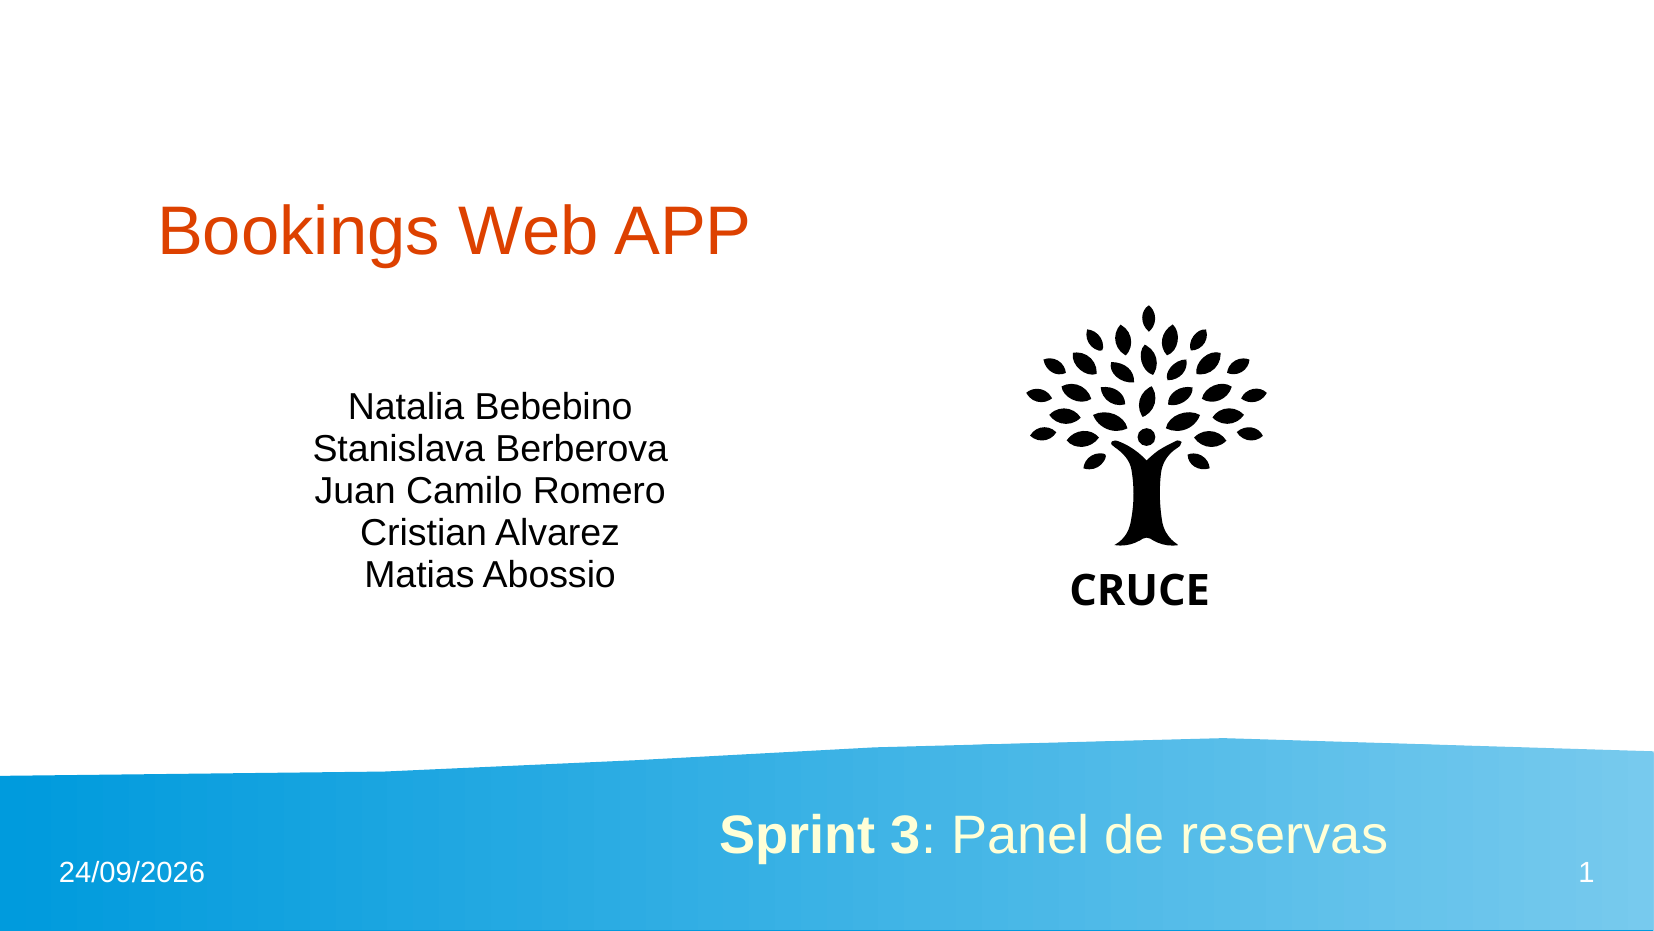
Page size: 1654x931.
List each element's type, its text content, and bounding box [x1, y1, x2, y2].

picture [964, 273, 1329, 638]
text_box Natalia Bebebino Stanislava Berberova Juan Camilo Romero Cristian Alvarez Matias Abossio [271, 377, 709, 615]
text_box Sprint 3: Panel de reservas [649, 797, 1459, 931]
title Bookings Web APP [41, 141, 869, 319]
